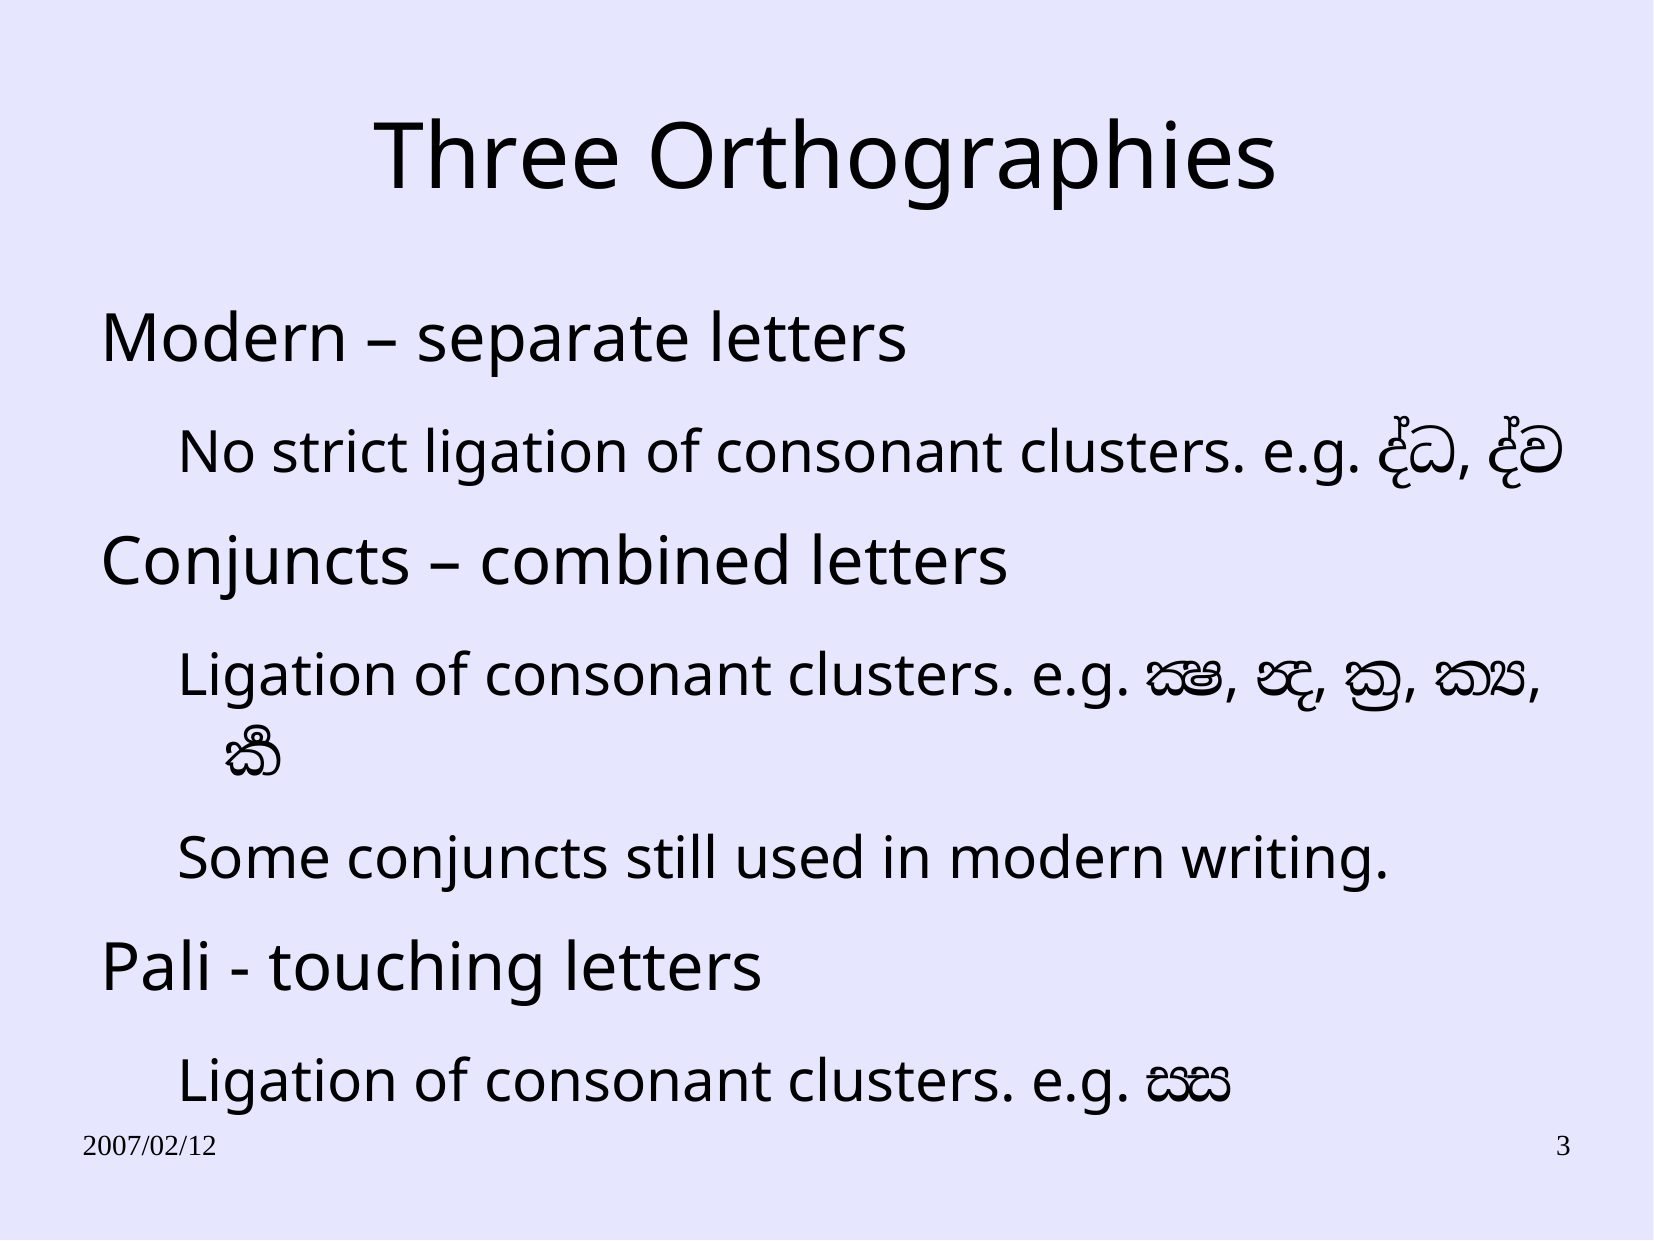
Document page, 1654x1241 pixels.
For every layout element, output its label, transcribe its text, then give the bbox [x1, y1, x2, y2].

title Three Orthographies [82, 56, 1571, 250]
list Modern – separate letters No strict ligation of consonant clusters. e.g. ද්ධ, ද්ව Conjuncts – combined letters Ligation of consonant clusters. e.g. ක්‍ෂ, න්‍ද, ක්‍ර, ක්‍ය, ර්‍ක Some conjuncts still used in modern writing. Pali - touching letters Ligation of consonant clusters. e.g. ස‍්ස [82, 290, 1571, 1094]
